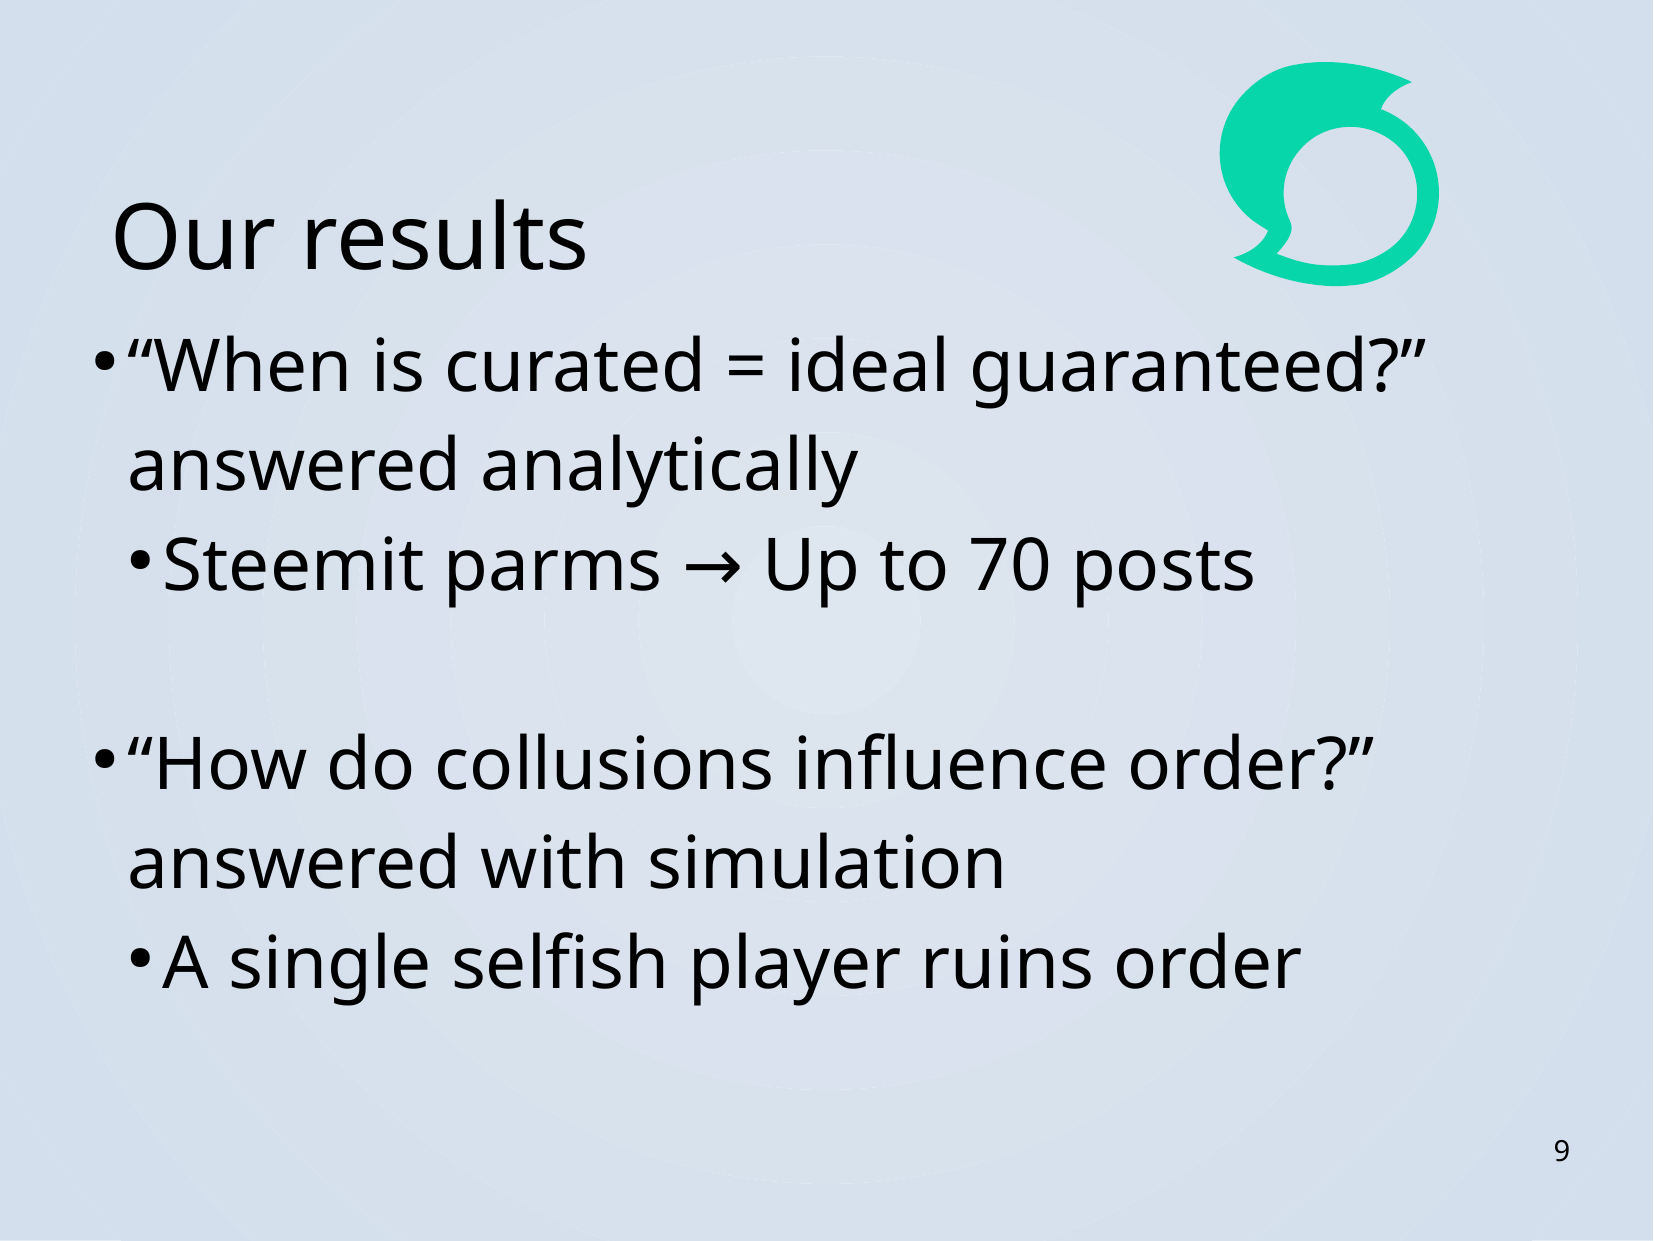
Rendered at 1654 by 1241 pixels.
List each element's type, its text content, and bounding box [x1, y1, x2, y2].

text_box “When is curated = ideal guaranteed?” answered analytically Steemit parms → Up to 70 posts “How do collusions influence order?” answered with simulation A single selfish player ruins order [77, 305, 1603, 1096]
text_box Our results [95, 164, 651, 286]
picture [1212, 59, 1457, 290]
